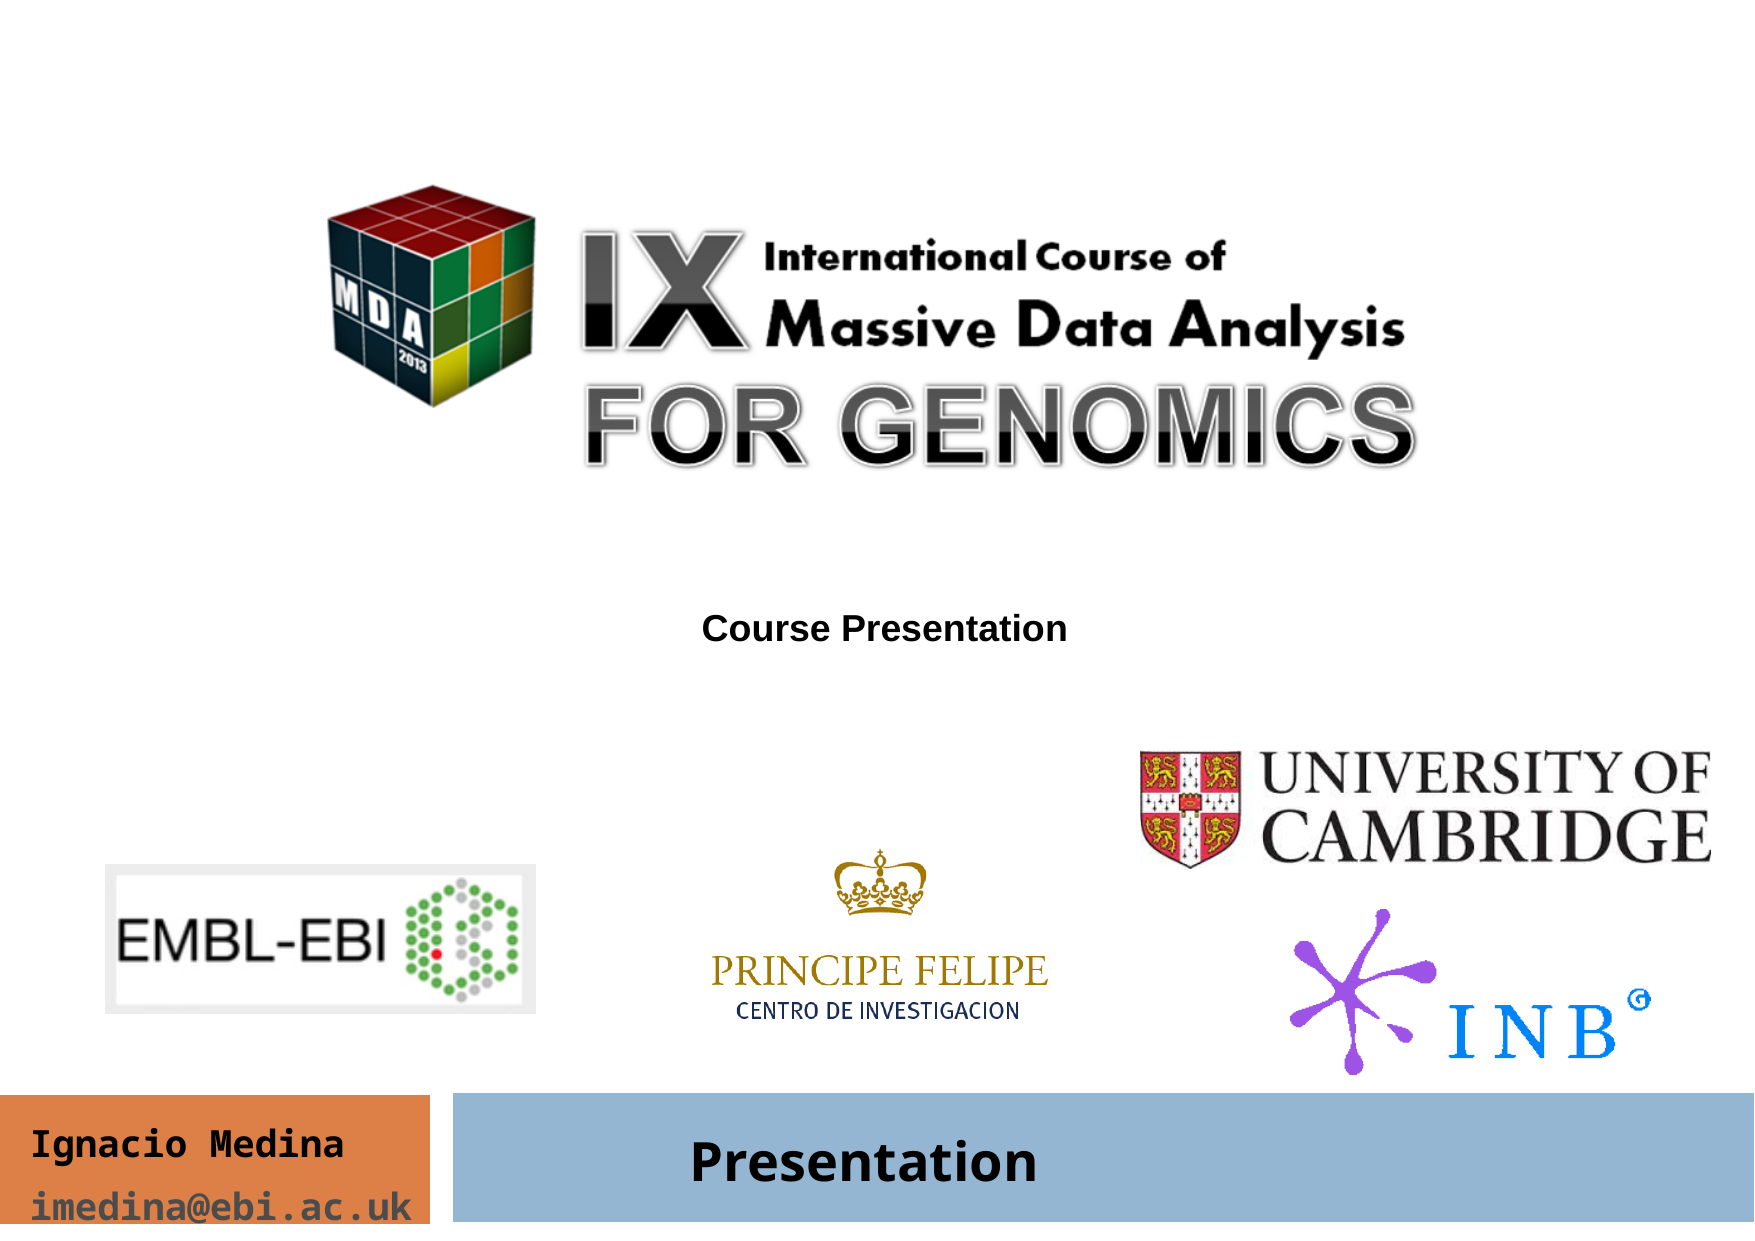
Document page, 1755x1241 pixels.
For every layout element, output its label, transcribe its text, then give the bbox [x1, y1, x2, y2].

text_box Course Presentation [480, 600, 1291, 657]
picture [709, 848, 1051, 1020]
text_box Presentation [675, 1116, 1726, 1195]
picture [325, 171, 1429, 495]
picture [105, 864, 536, 1014]
picture [1290, 909, 1651, 1076]
text_box Ignacio Medina imedina@ebi.ac.uk [15, 1110, 436, 1224]
picture [1140, 750, 1711, 869]
